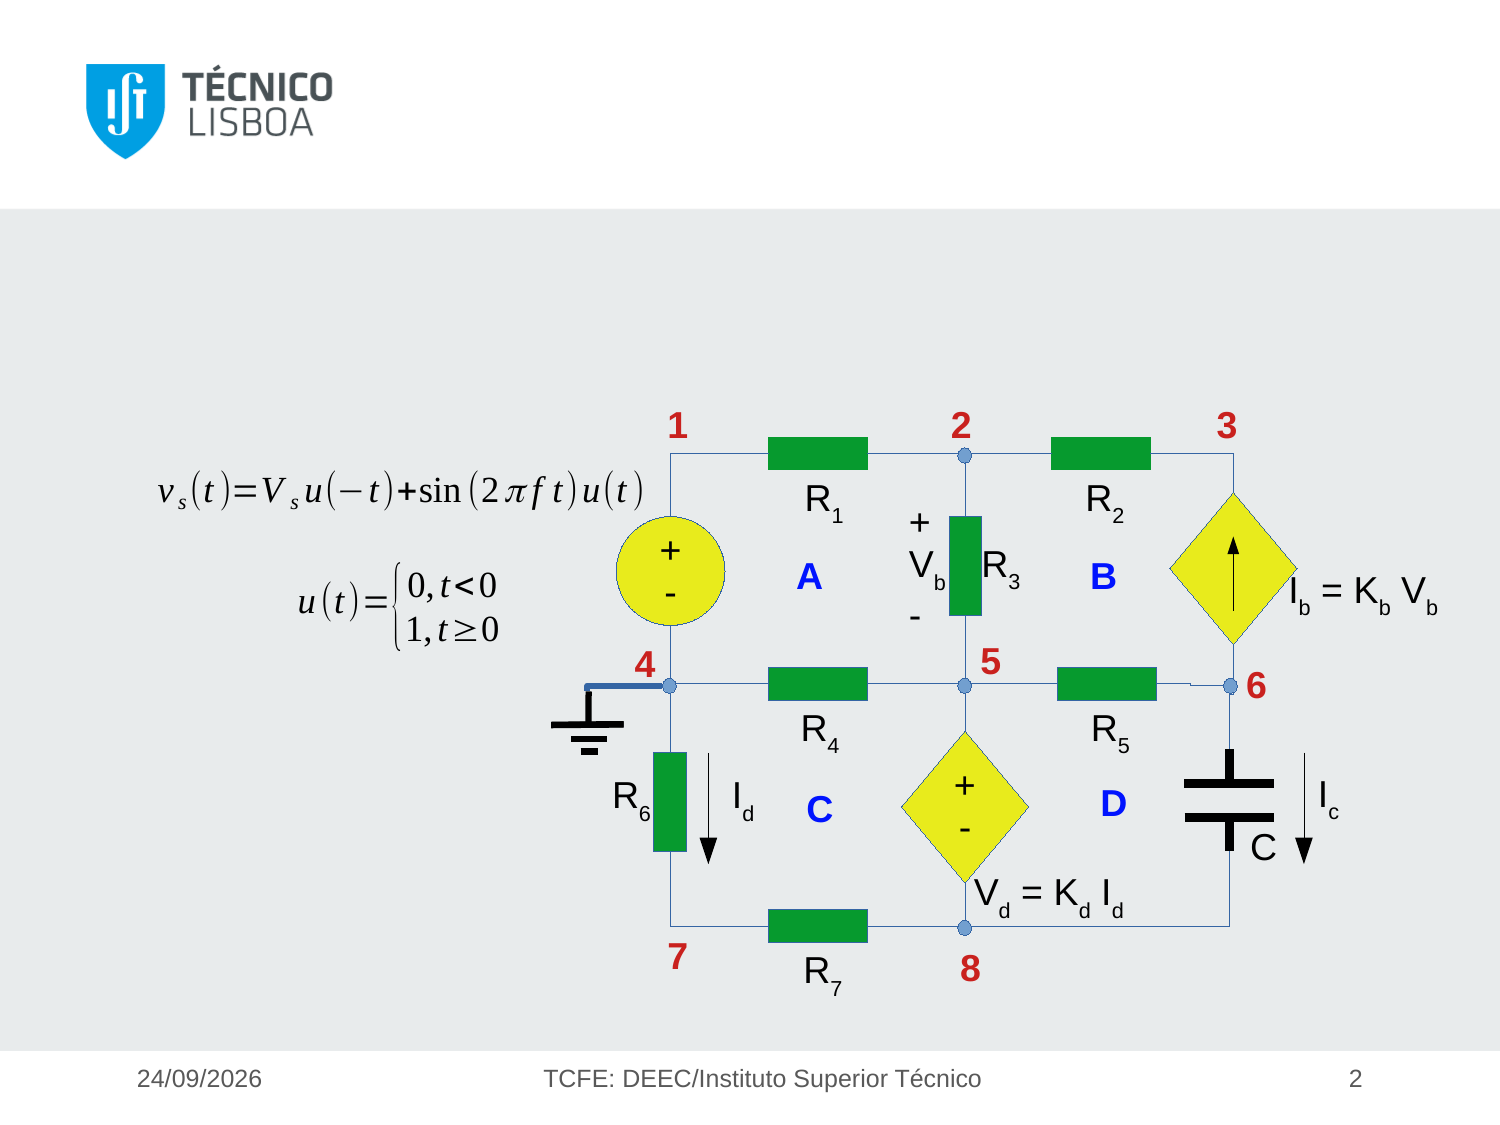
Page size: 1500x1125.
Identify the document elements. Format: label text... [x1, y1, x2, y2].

text_box 5 [965, 633, 1017, 690]
text_box 8 [945, 940, 996, 1008]
text_box [957, 454, 972, 464]
text_box [1057, 667, 1157, 701]
text_box [653, 752, 687, 852]
text_box R2 [1070, 469, 1140, 536]
text_box [1169, 492, 1298, 644]
text_box R5 [1076, 700, 1145, 767]
text_box C [791, 781, 849, 839]
text_box B [1075, 547, 1133, 605]
text_box R4 [785, 700, 855, 767]
text_box [671, 678, 677, 693]
text_box 1 [652, 396, 703, 454]
text_box [961, 516, 982, 616]
text_box Id [717, 767, 826, 876]
text_box D [1085, 775, 1143, 833]
text_box Vd = Kd Id [959, 864, 1150, 931]
text_box + Vb - [894, 494, 961, 645]
text_box [768, 909, 868, 943]
text_box C [1235, 819, 1304, 886]
text_box 4 [619, 636, 671, 694]
text_box 2 [936, 396, 987, 454]
text_box R3 [966, 535, 1036, 602]
text_box + - [653, 516, 726, 626]
text_box 7 [652, 928, 703, 986]
text_box A [781, 547, 838, 605]
text_box R1 [789, 469, 859, 536]
text_box [768, 667, 868, 701]
text_box [1051, 437, 1151, 470]
picture [0, 0, 1500, 1125]
text_box R7 [788, 942, 858, 1009]
text_box Ic [1305, 766, 1431, 832]
chart [148, 468, 653, 654]
text_box Ib = Kb Vb [1273, 561, 1454, 628]
text_box [957, 920, 972, 936]
text_box 6 [1231, 656, 1282, 714]
text_box + - [901, 730, 1029, 876]
text_box [768, 437, 868, 470]
text_box R6 [597, 767, 666, 833]
text_box 3 [1201, 396, 1253, 454]
text_box [1223, 678, 1231, 694]
text_box [957, 678, 971, 694]
